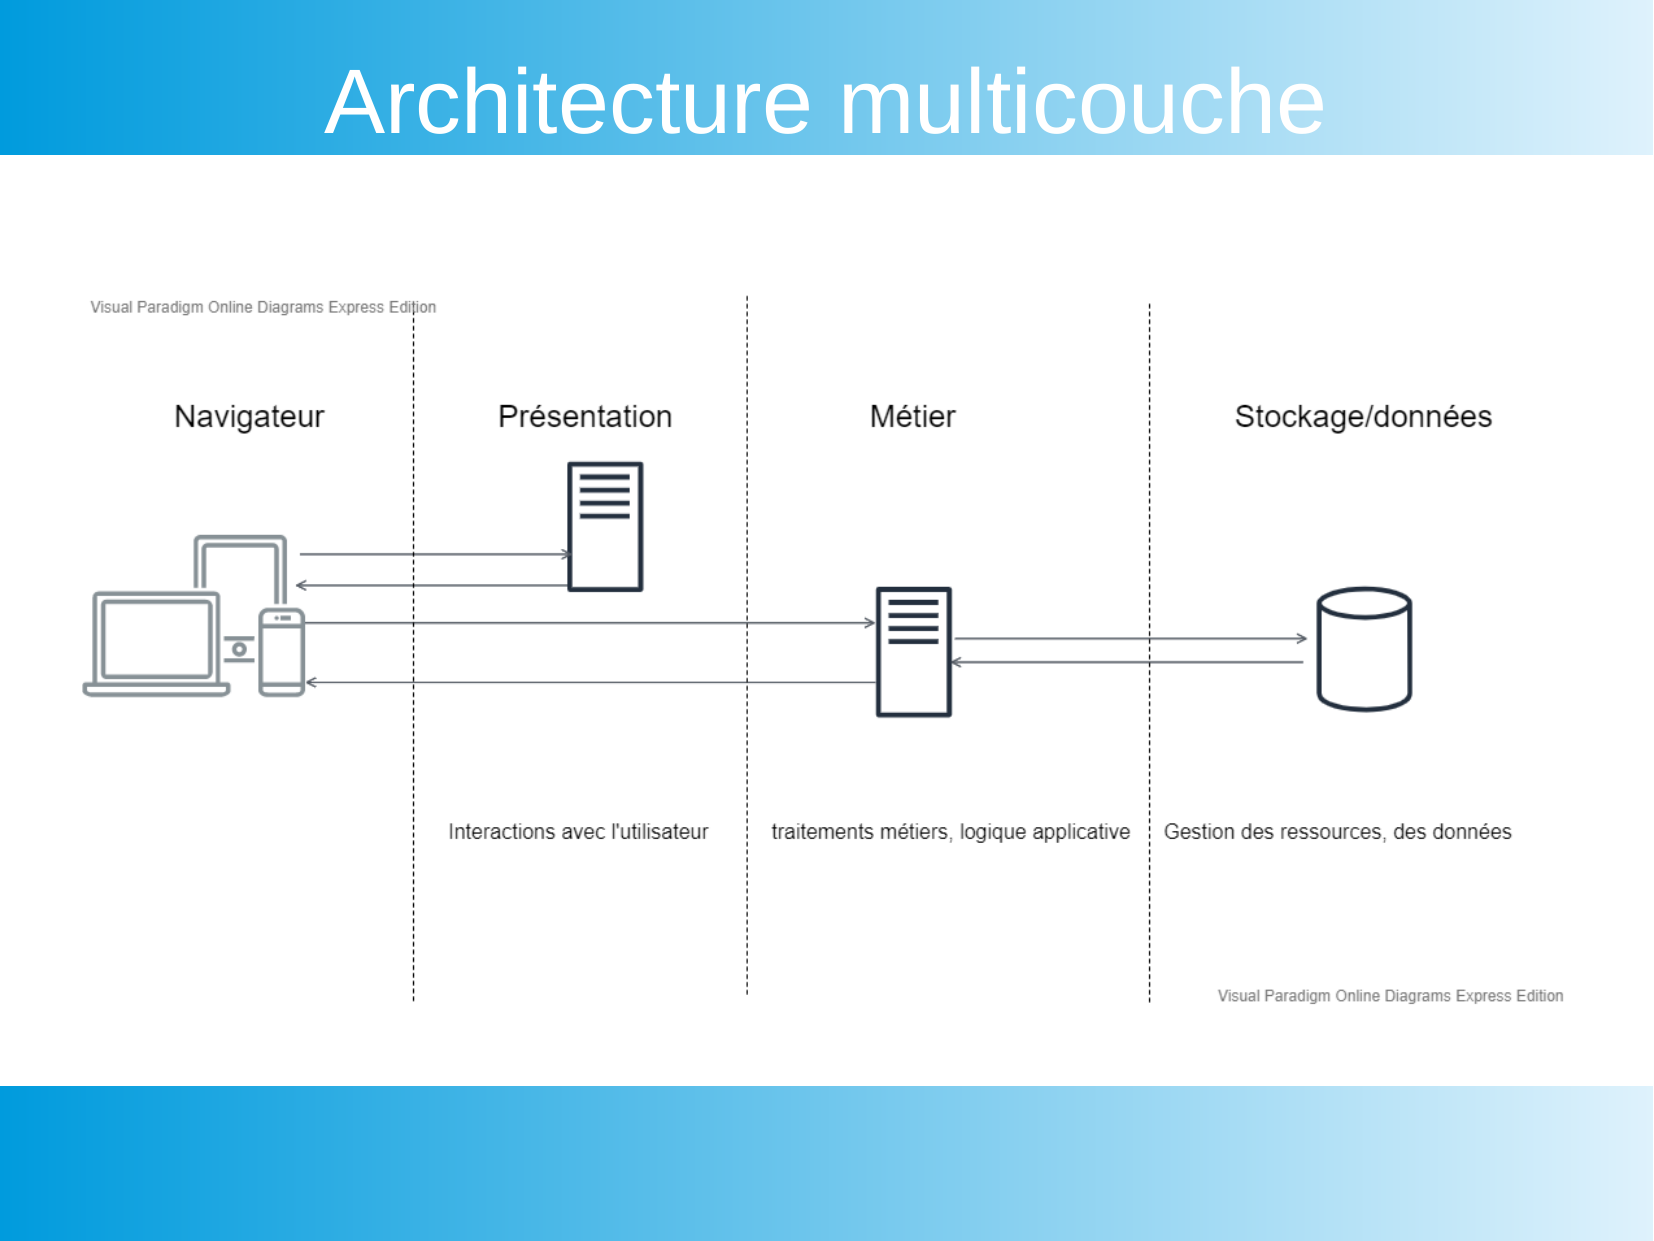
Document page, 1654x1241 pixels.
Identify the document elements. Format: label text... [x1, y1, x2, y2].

picture [82, 292, 1571, 1008]
title Architecture multicouche [82, 49, 1571, 155]
